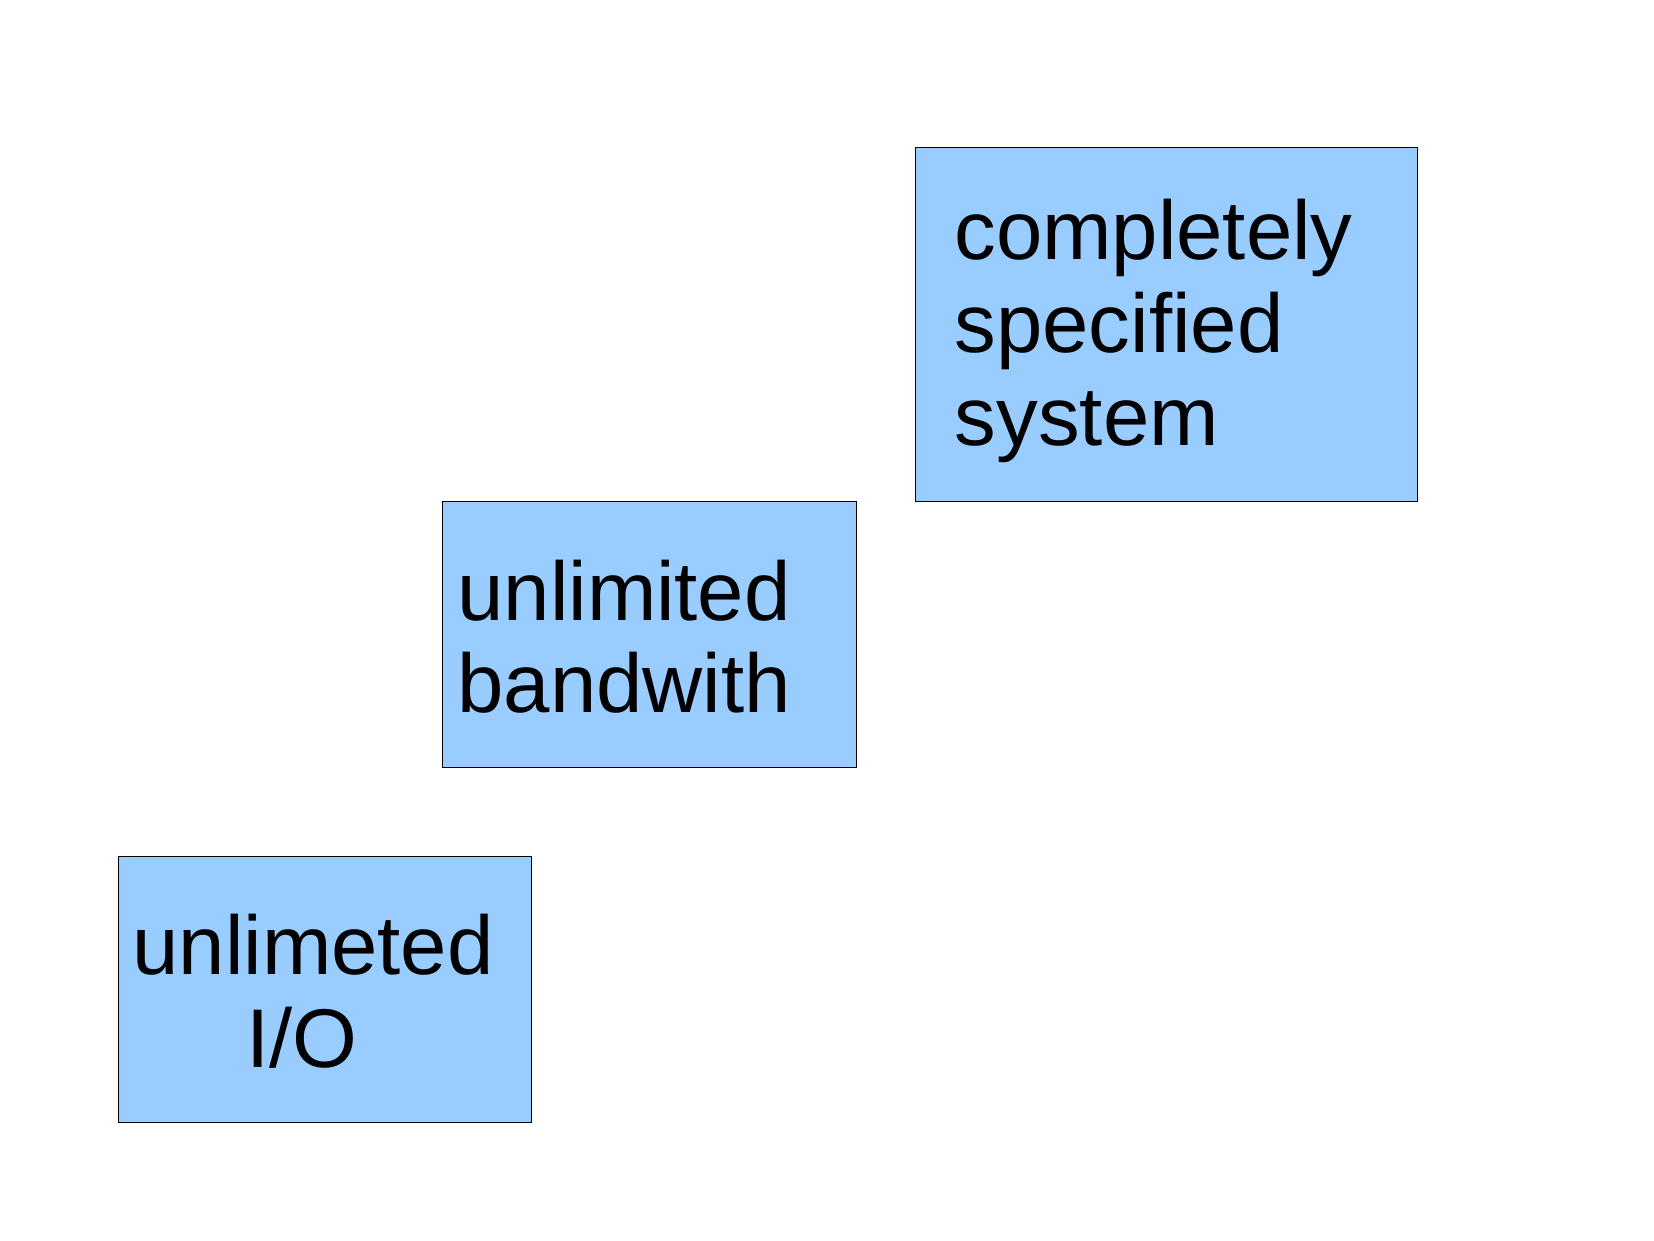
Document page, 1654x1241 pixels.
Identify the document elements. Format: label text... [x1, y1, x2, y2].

text_box [915, 147, 1418, 502]
text_box unlimeted I/O [118, 891, 569, 1101]
text_box completely specified system [940, 177, 1458, 484]
text_box [118, 856, 532, 891]
text_box [442, 747, 857, 768]
text_box unlimited bandwith [442, 537, 893, 747]
text_box [118, 1101, 532, 1123]
text_box [442, 501, 857, 537]
